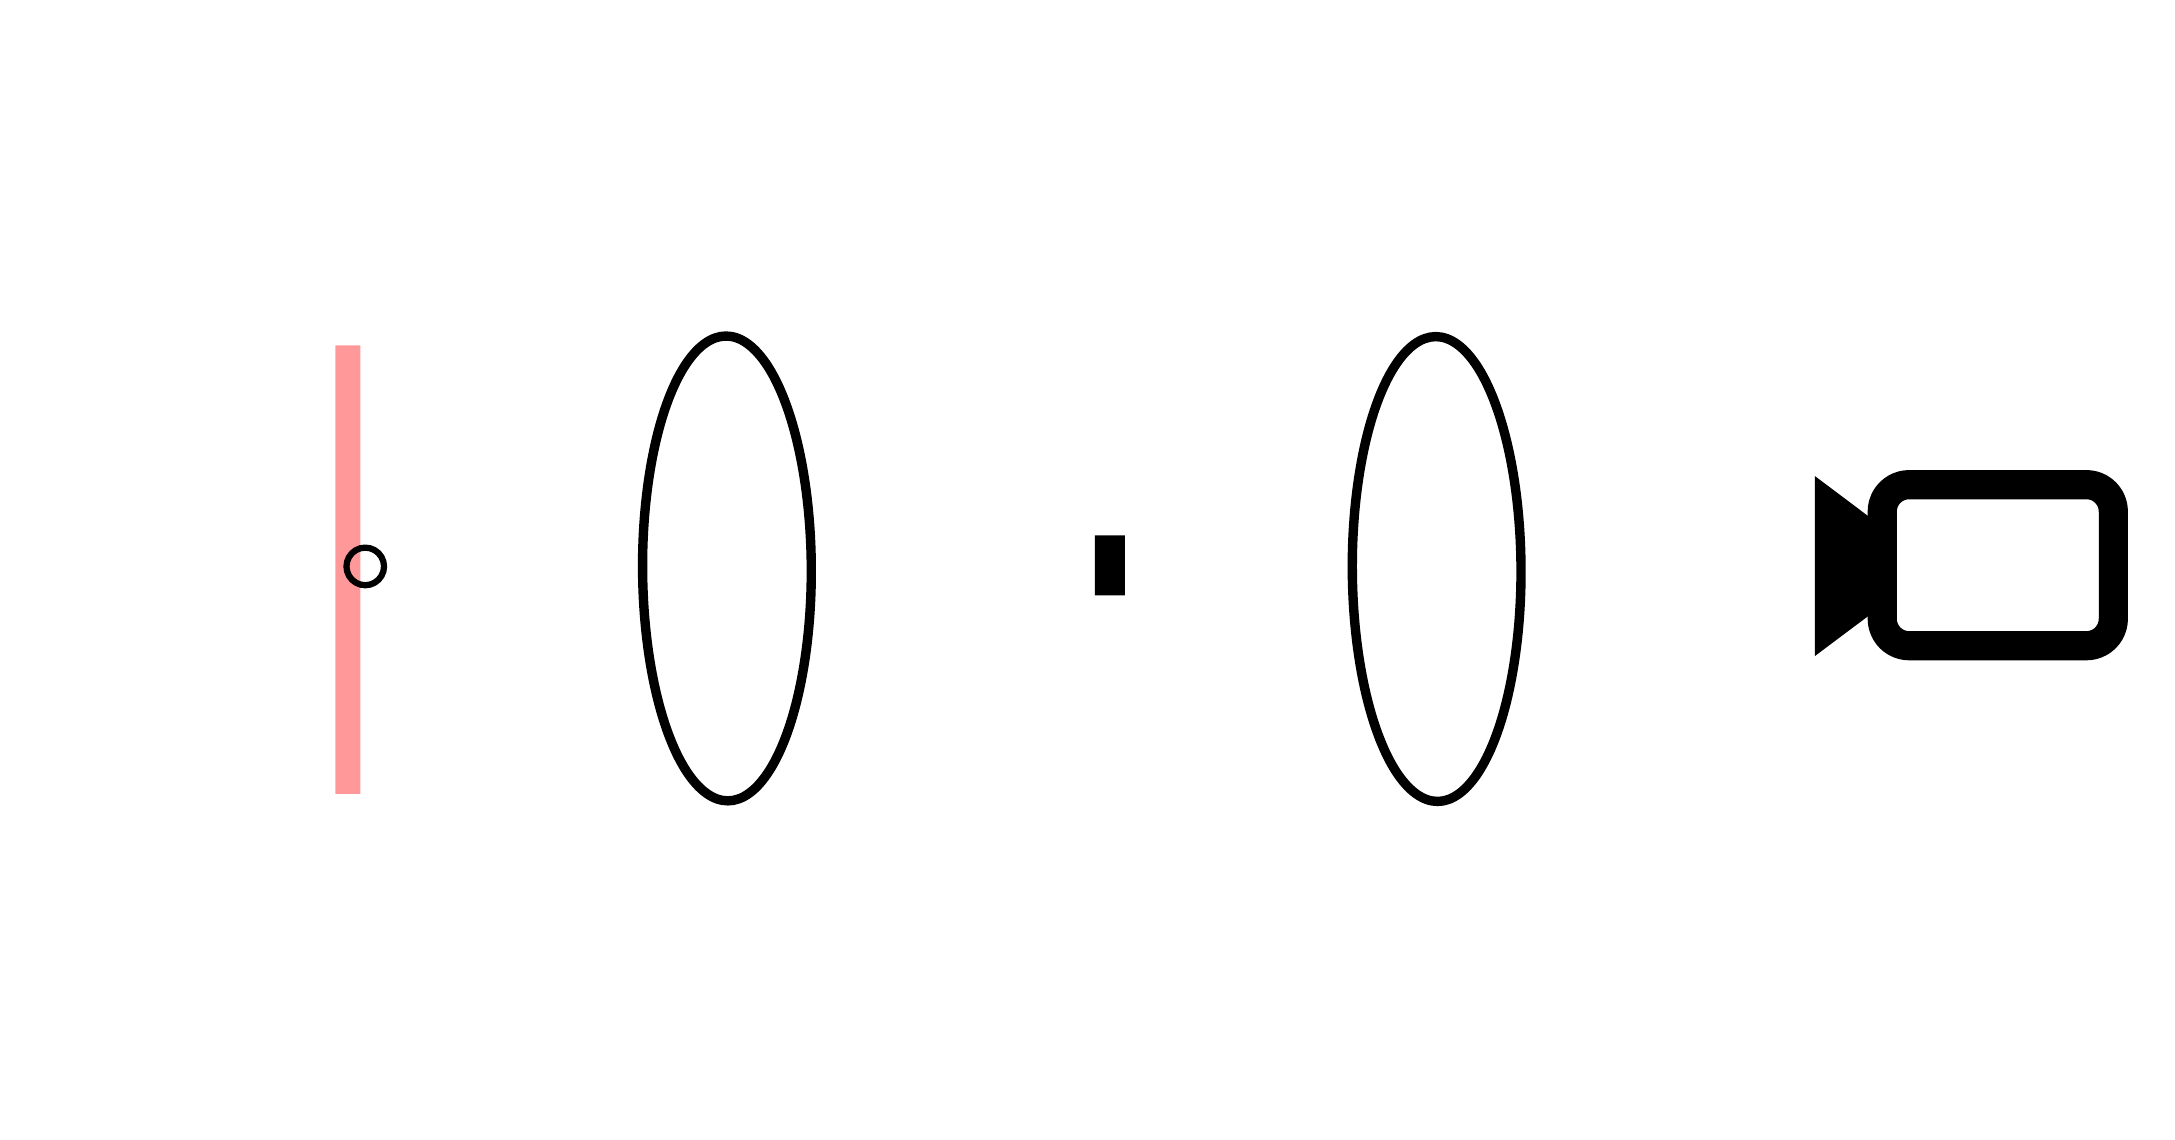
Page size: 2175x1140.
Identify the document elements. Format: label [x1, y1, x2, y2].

text_box [1352, 336, 1522, 802]
text_box [642, 336, 812, 801]
text_box [1882, 484, 2114, 646]
text_box [1814, 476, 1875, 657]
text_box [1094, 535, 1125, 596]
